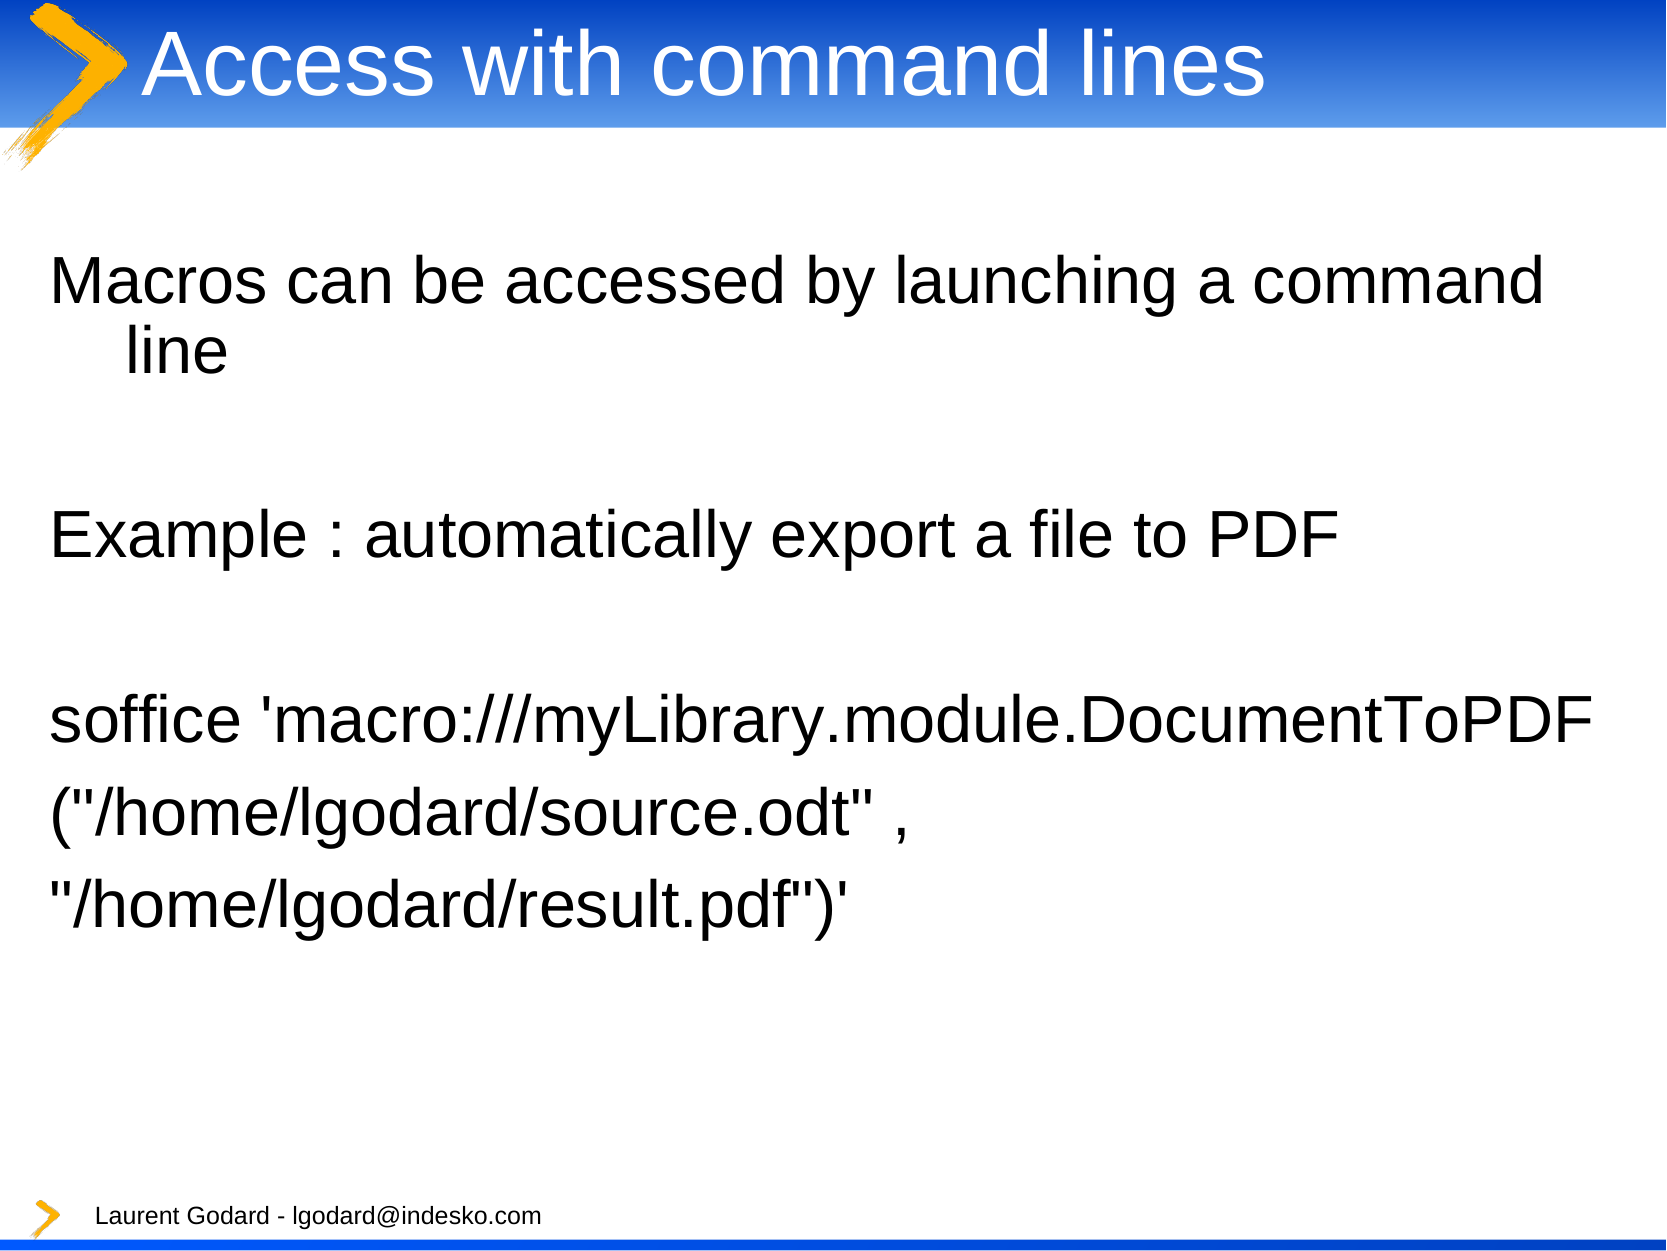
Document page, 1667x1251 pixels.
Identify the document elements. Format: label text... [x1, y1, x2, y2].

list Macros can be accessed by launching a command line Example : automatically export a file to PDF soffice 'macro:///myLibrary.module.DocumentToPDF ("/home/lgodard/source.odt" , "/home/lgodard/result.pdf")' [0, 247, 1625, 1182]
picture [2, 2, 128, 172]
picture [29, 1200, 60, 1241]
title Access with command lines [137, 0, 1585, 167]
